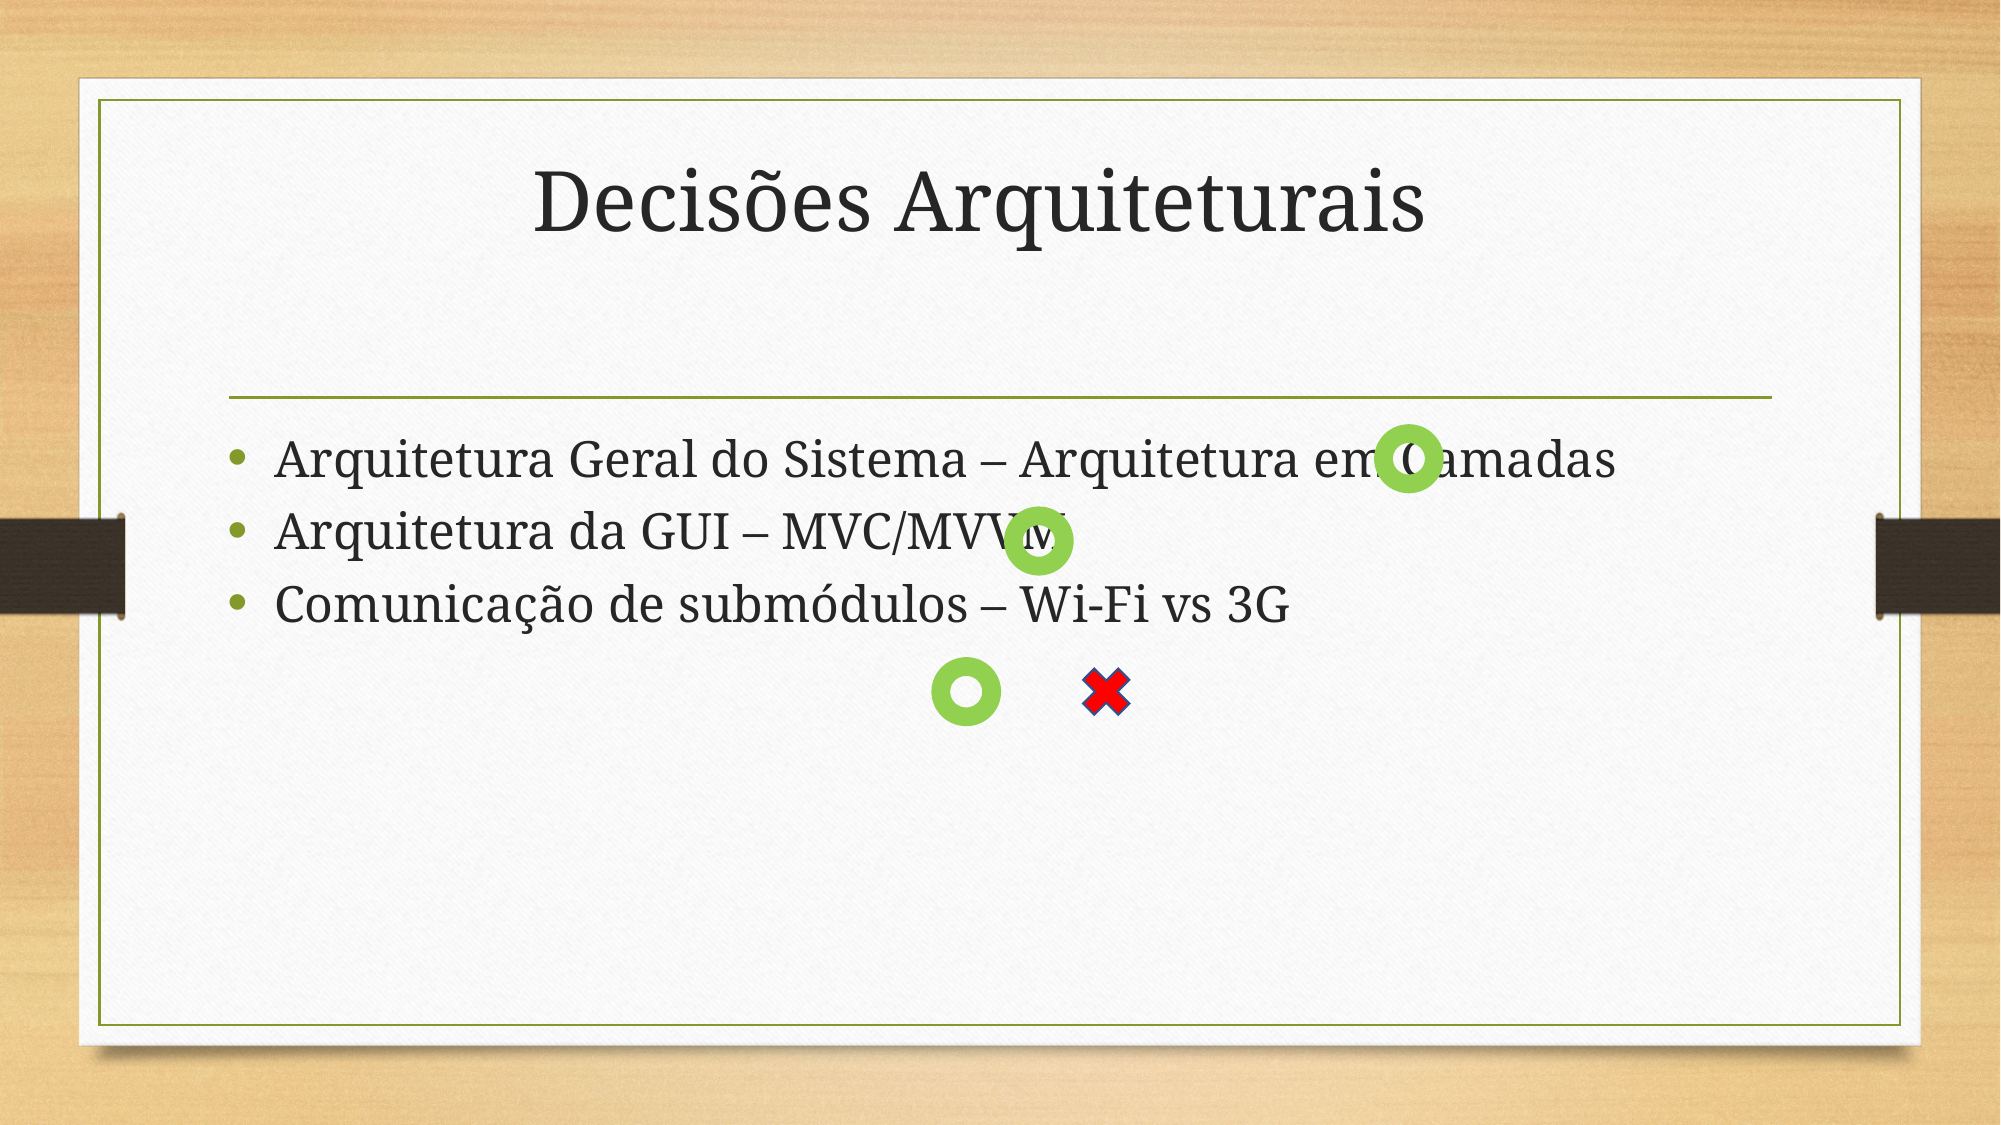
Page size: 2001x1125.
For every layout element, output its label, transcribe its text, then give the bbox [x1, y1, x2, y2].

text_box [1375, 425, 1443, 493]
text_box [1005, 507, 1073, 575]
text_box [1083, 668, 1130, 715]
text_box [932, 658, 1001, 726]
list Arquitetura Geral do Sistema – Arquitetura em Camadas Arquitetura da GUI – MVC/MVVM Comunicação de submódulos – Wi-Fi vs 3G [212, 419, 1788, 964]
title Decisões Arquiteturais [192, 90, 1768, 305]
